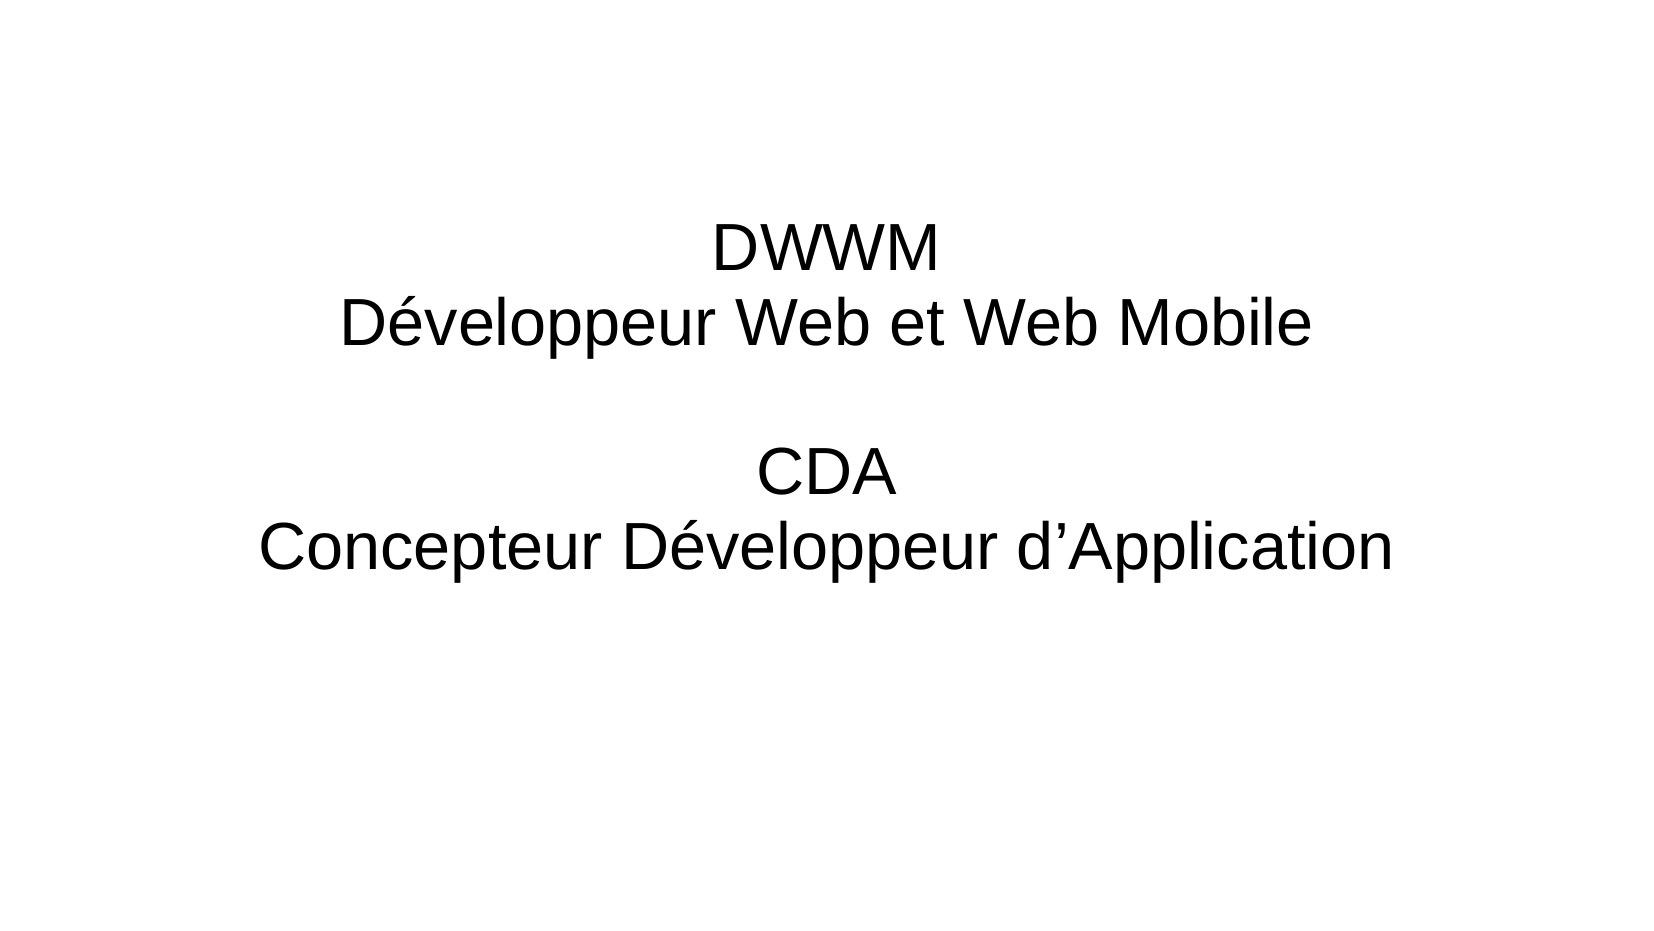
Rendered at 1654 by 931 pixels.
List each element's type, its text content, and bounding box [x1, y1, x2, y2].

subtitle DWWM Développeur Web et Web Mobile CDA Concepteur Développeur d’Application [82, 37, 1571, 757]
